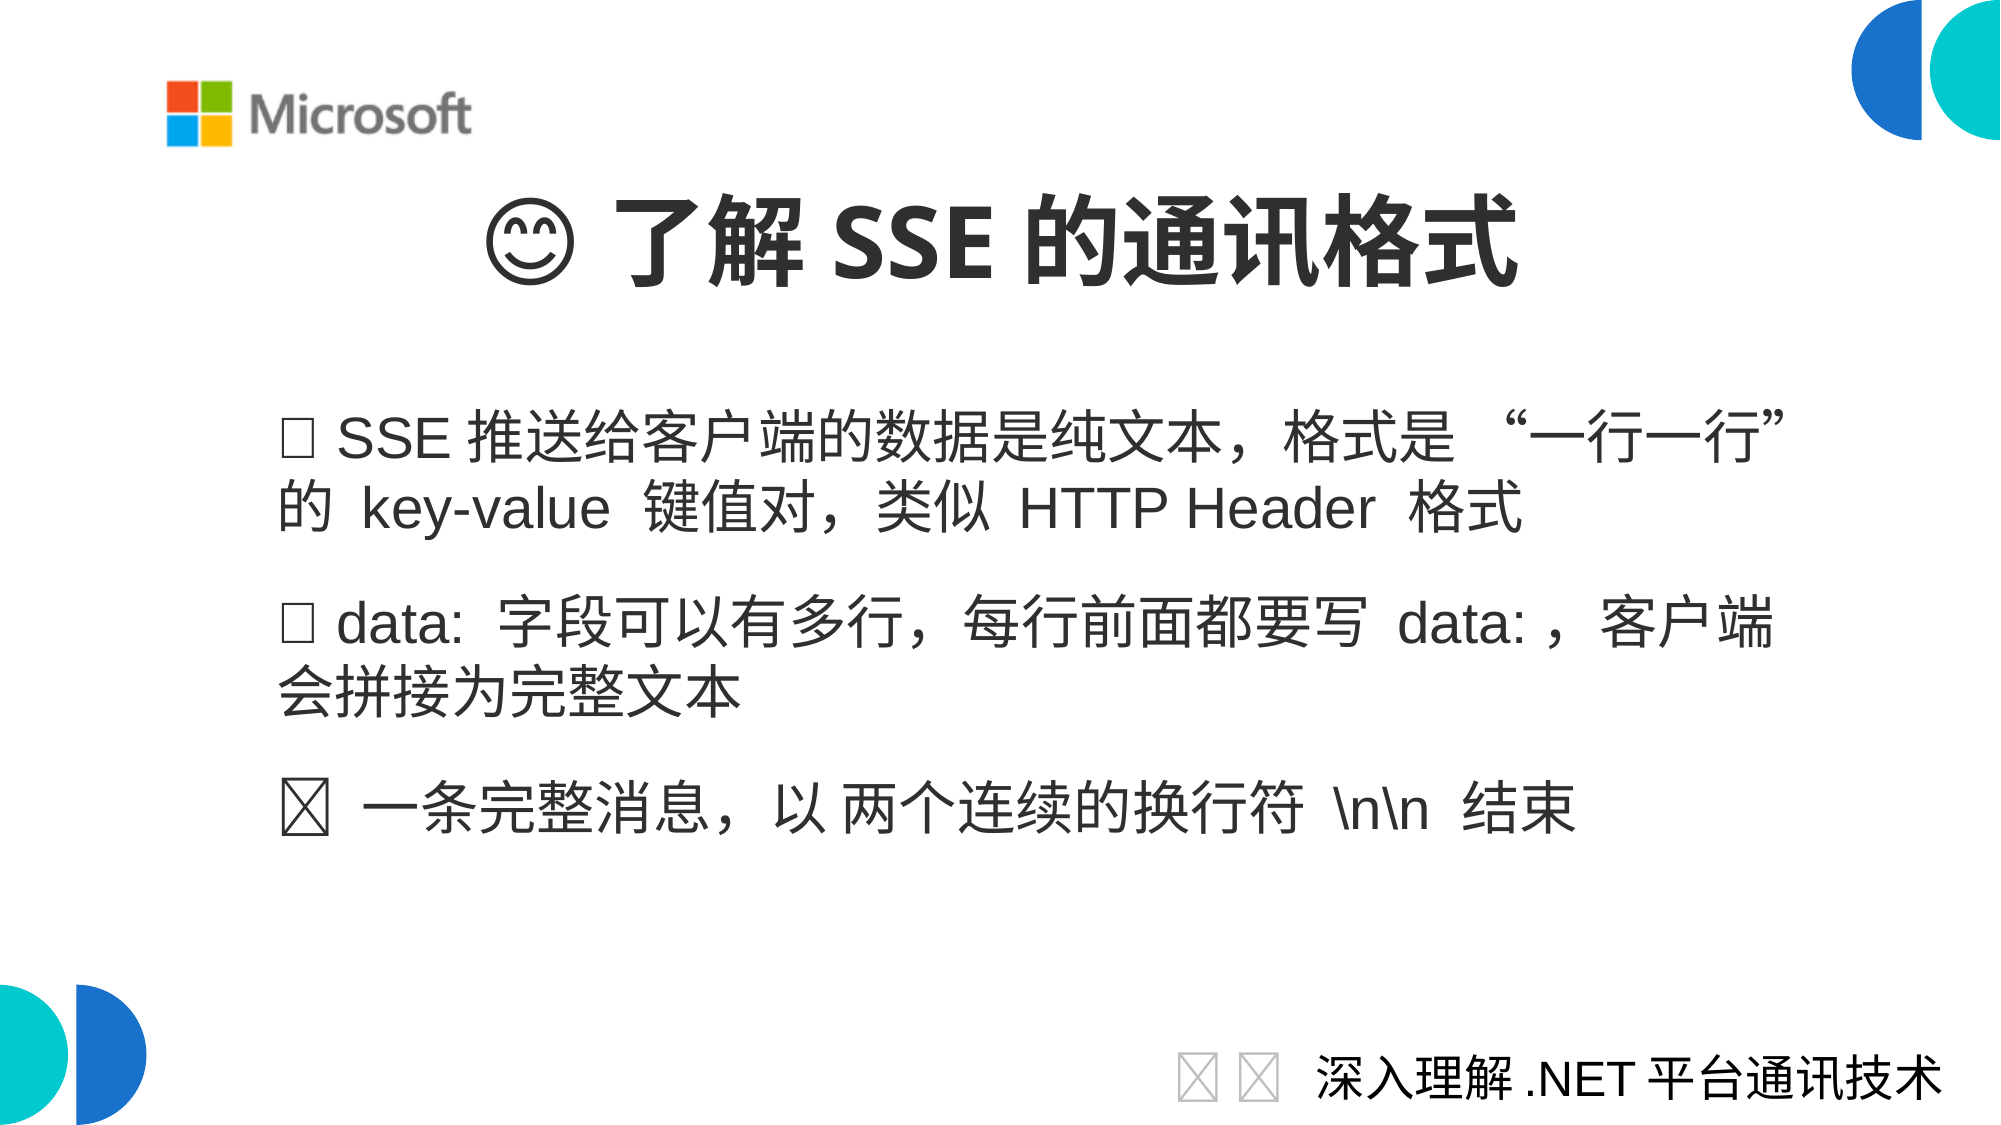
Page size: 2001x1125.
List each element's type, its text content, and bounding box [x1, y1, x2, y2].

text_box 🚀 SSE推送给客户端的数据是纯文本，格式是 “一行一行”的 key-value 键值对，类似 HTTP Header 格式 🚀 data: 字段可以有多行，每行前面都要写 data:，客户端会拼接为完整文本 🚀 一条完整消息，以 两个连续的换行符 \n\n 结束 [261, 392, 1844, 606]
picture [85, 41, 552, 189]
subtitle 🚀 🚀 深入理解.NET平台通讯技术 [1173, 1046, 1952, 1107]
text_box [1702, 6, 2001, 160]
title 😊了解SSE的通讯格式 [138, 145, 1862, 332]
